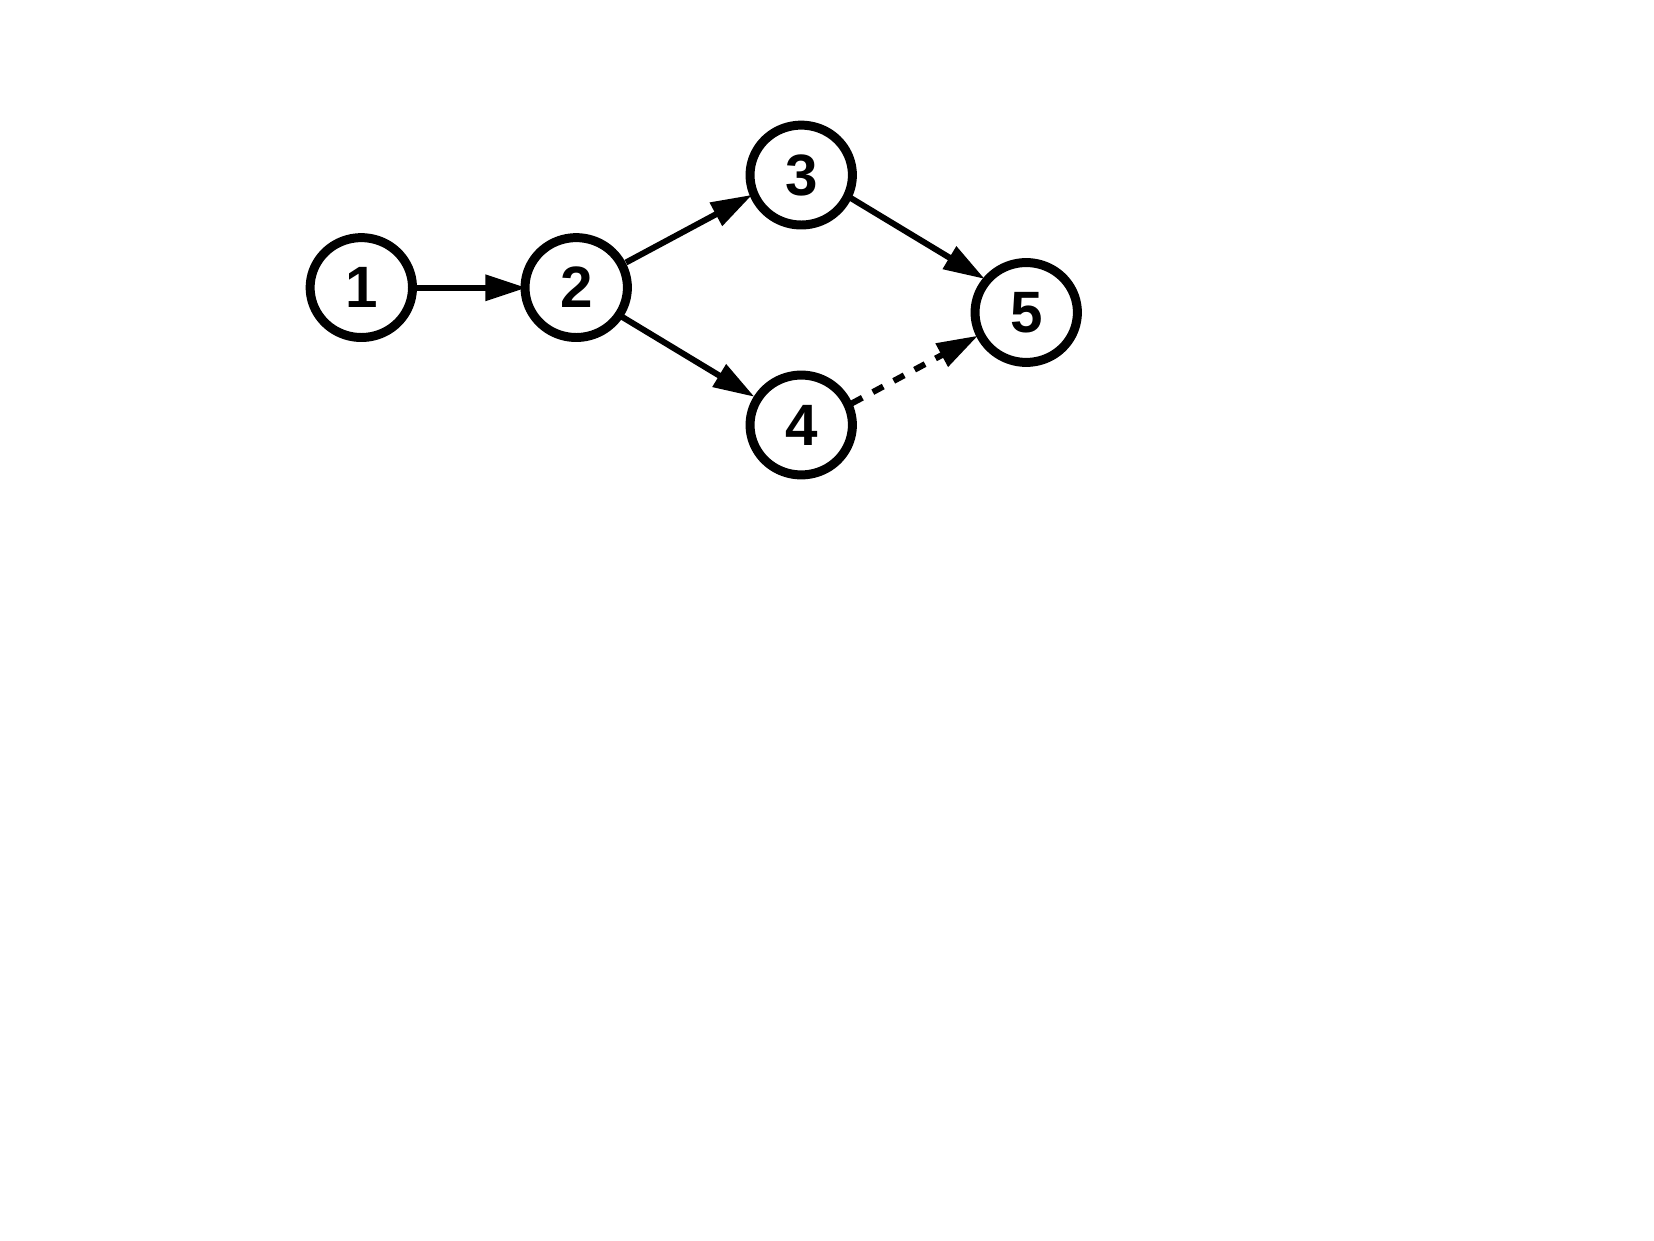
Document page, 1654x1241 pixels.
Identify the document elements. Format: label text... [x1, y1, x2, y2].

text_box 5 [975, 262, 1078, 363]
text_box 3 [750, 125, 853, 226]
text_box 4 [750, 375, 853, 475]
text_box 2 [525, 237, 628, 338]
text_box 1 [310, 237, 413, 338]
